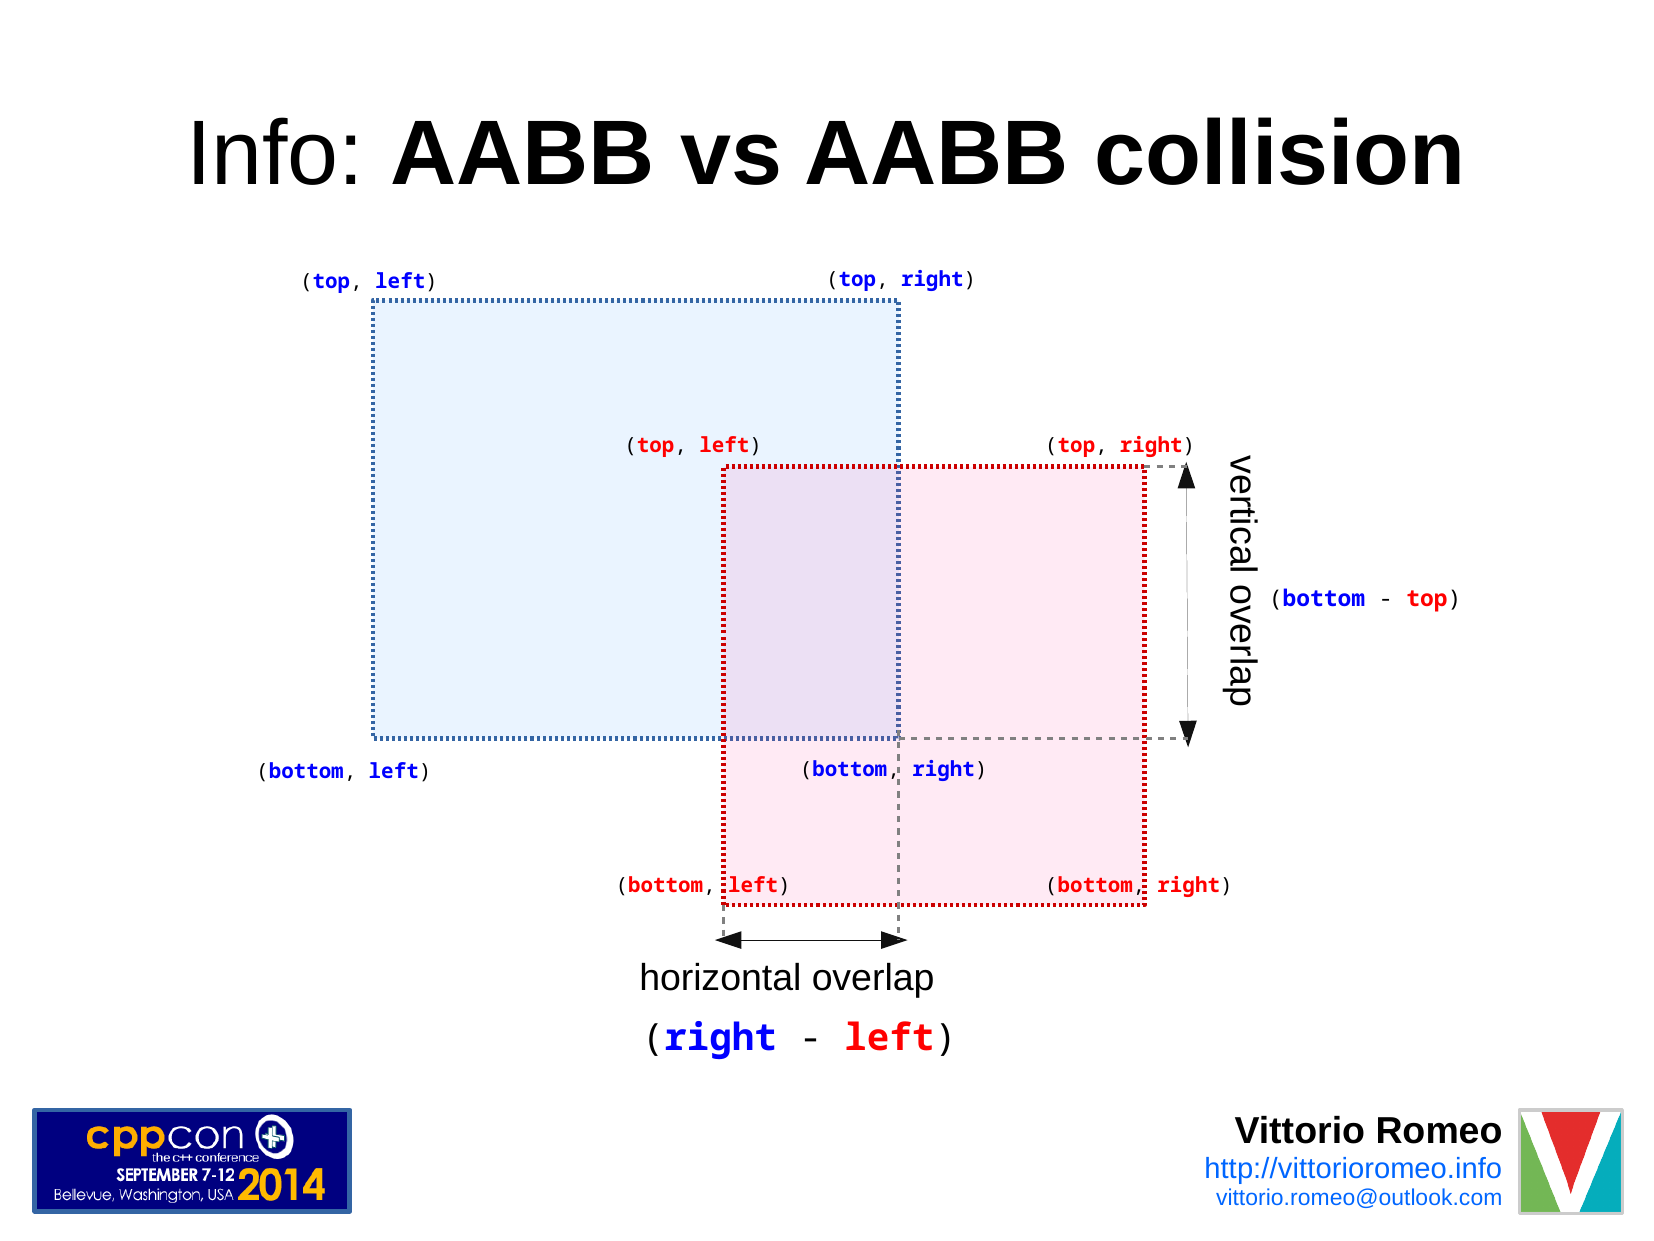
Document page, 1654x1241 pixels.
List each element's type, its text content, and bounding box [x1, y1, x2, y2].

text_box (top, left) [285, 258, 468, 301]
text_box (top, right) [811, 256, 1031, 299]
picture [54, 1114, 325, 1203]
text_box vertical overlap [1205, 465, 1273, 770]
text_box (bottom, left) [241, 749, 487, 792]
picture [1521, 1112, 1621, 1212]
title Info: AABB vs AABB collision [82, 49, 1571, 257]
text_box (bottom - top) [1254, 574, 1571, 628]
text_box (top, left) [609, 423, 856, 465]
text_box horizontal overlap [624, 948, 1005, 1016]
text_box (bottom, right) [784, 747, 1031, 790]
text_box [372, 300, 1145, 906]
text_box (top, right) [1030, 423, 1276, 465]
text_box (right - left) [627, 1003, 998, 1065]
text_box (bottom, left) [600, 863, 847, 906]
text_box (bottom, right) [1030, 863, 1276, 906]
